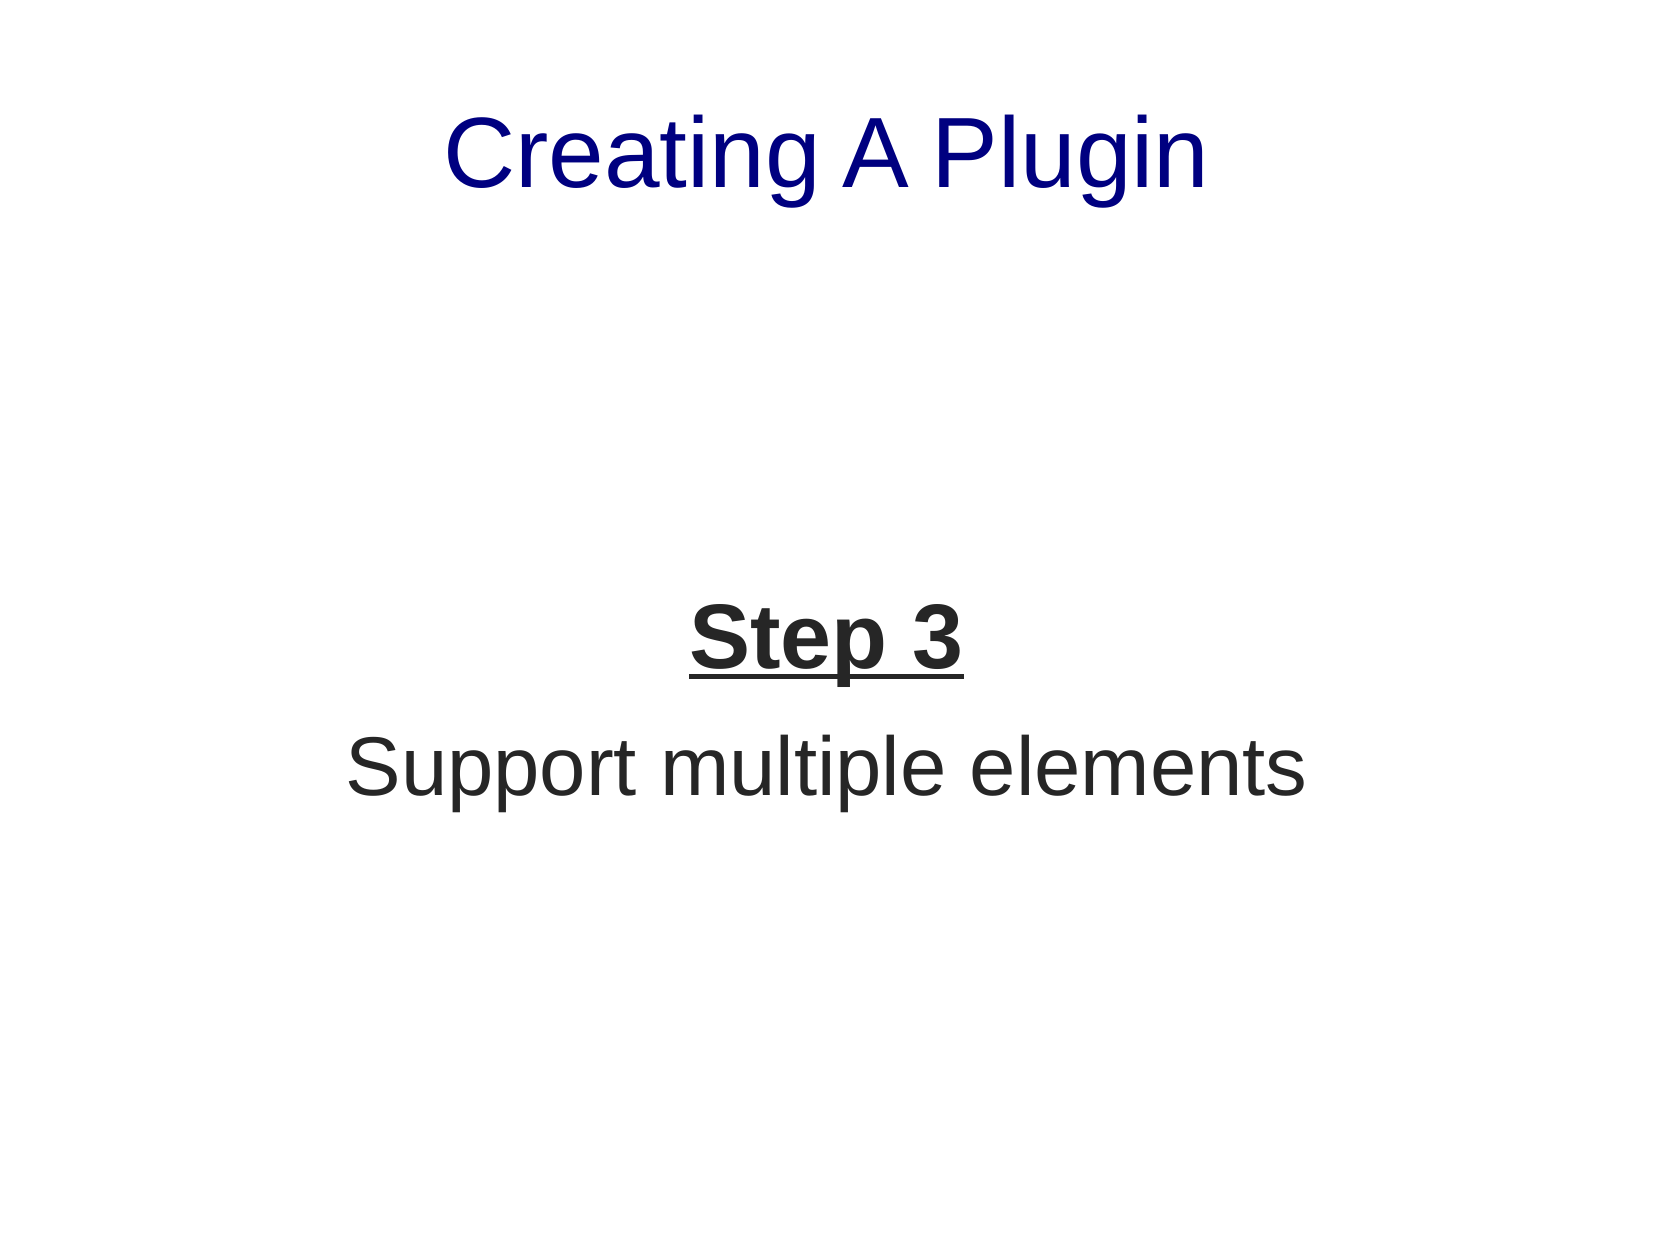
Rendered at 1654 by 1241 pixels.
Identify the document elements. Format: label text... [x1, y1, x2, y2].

title Creating A Plugin [82, 49, 1571, 257]
subtitle Step 3 Support multiple elements [82, 290, 1571, 1109]
